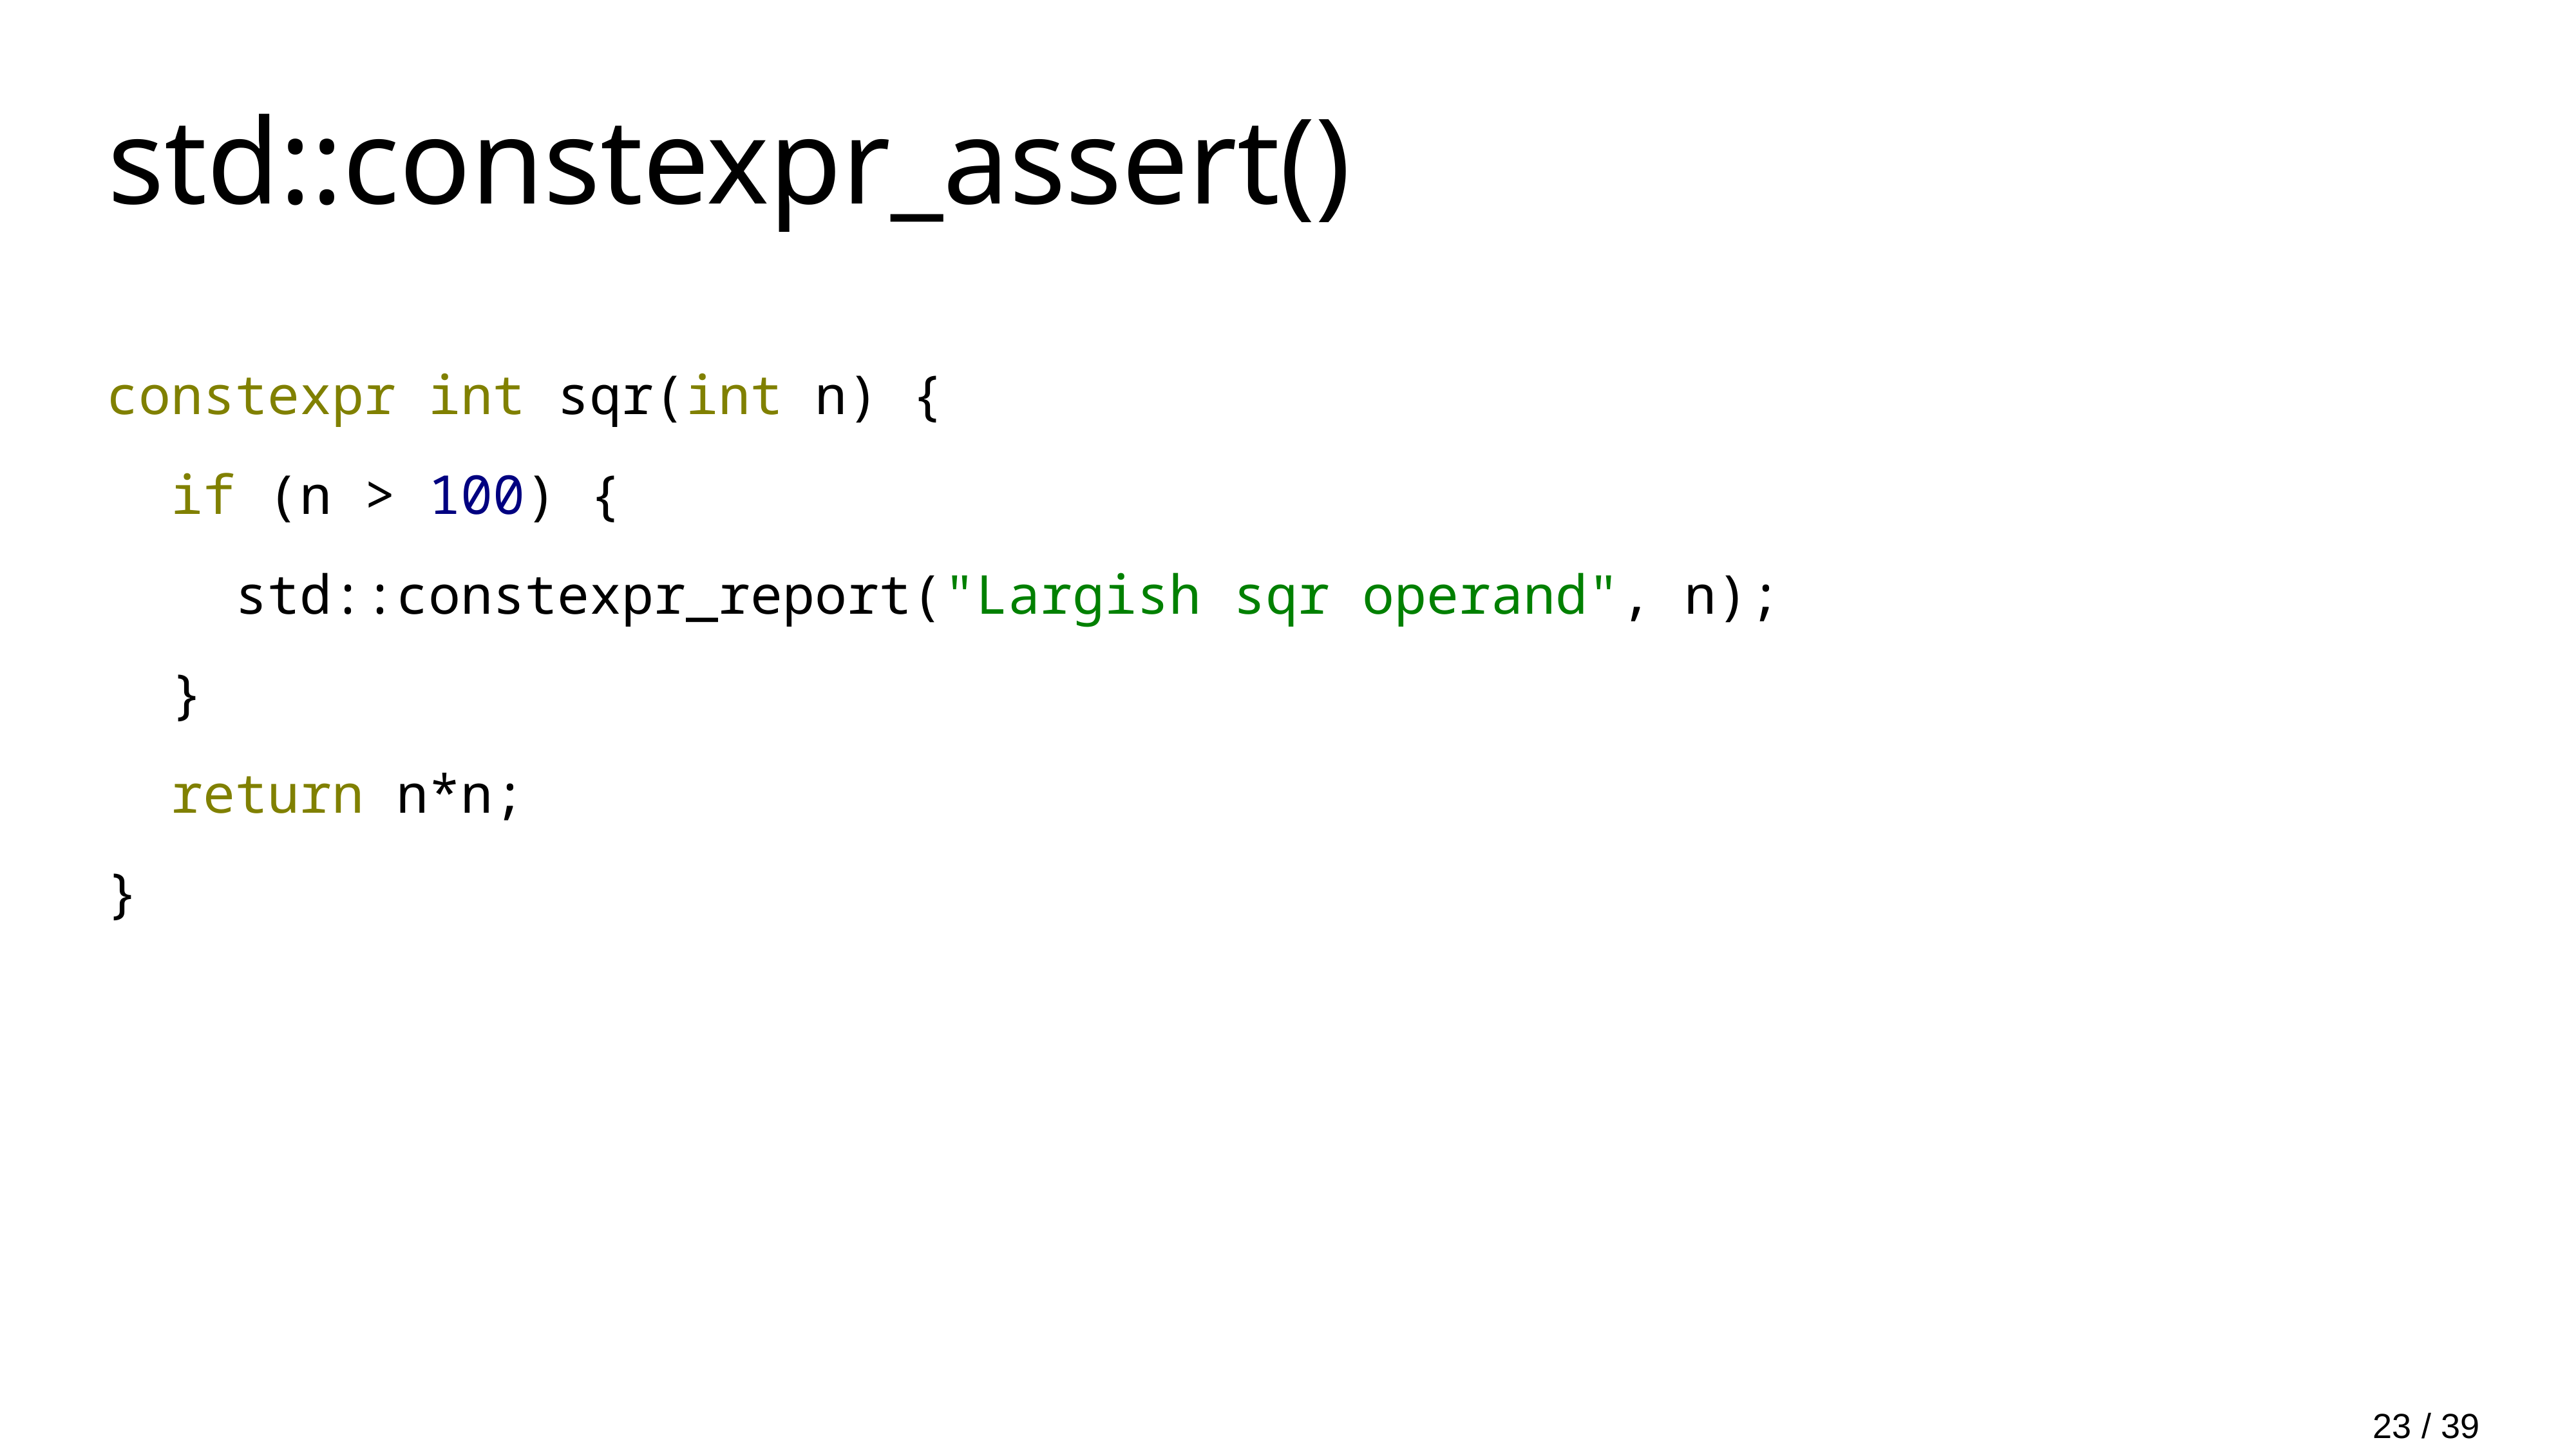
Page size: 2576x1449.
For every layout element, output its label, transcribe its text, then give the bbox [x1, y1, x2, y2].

text_box <number> / 39 [2363, 1402, 2576, 1449]
list constexpr int sqr(int n) { if (n > 100) { std::constexpr_report("Largish sqr operand", n); } return n*n; } [0, 295, 2576, 1449]
title std::constexpr_assert() [108, 80, 2468, 242]
